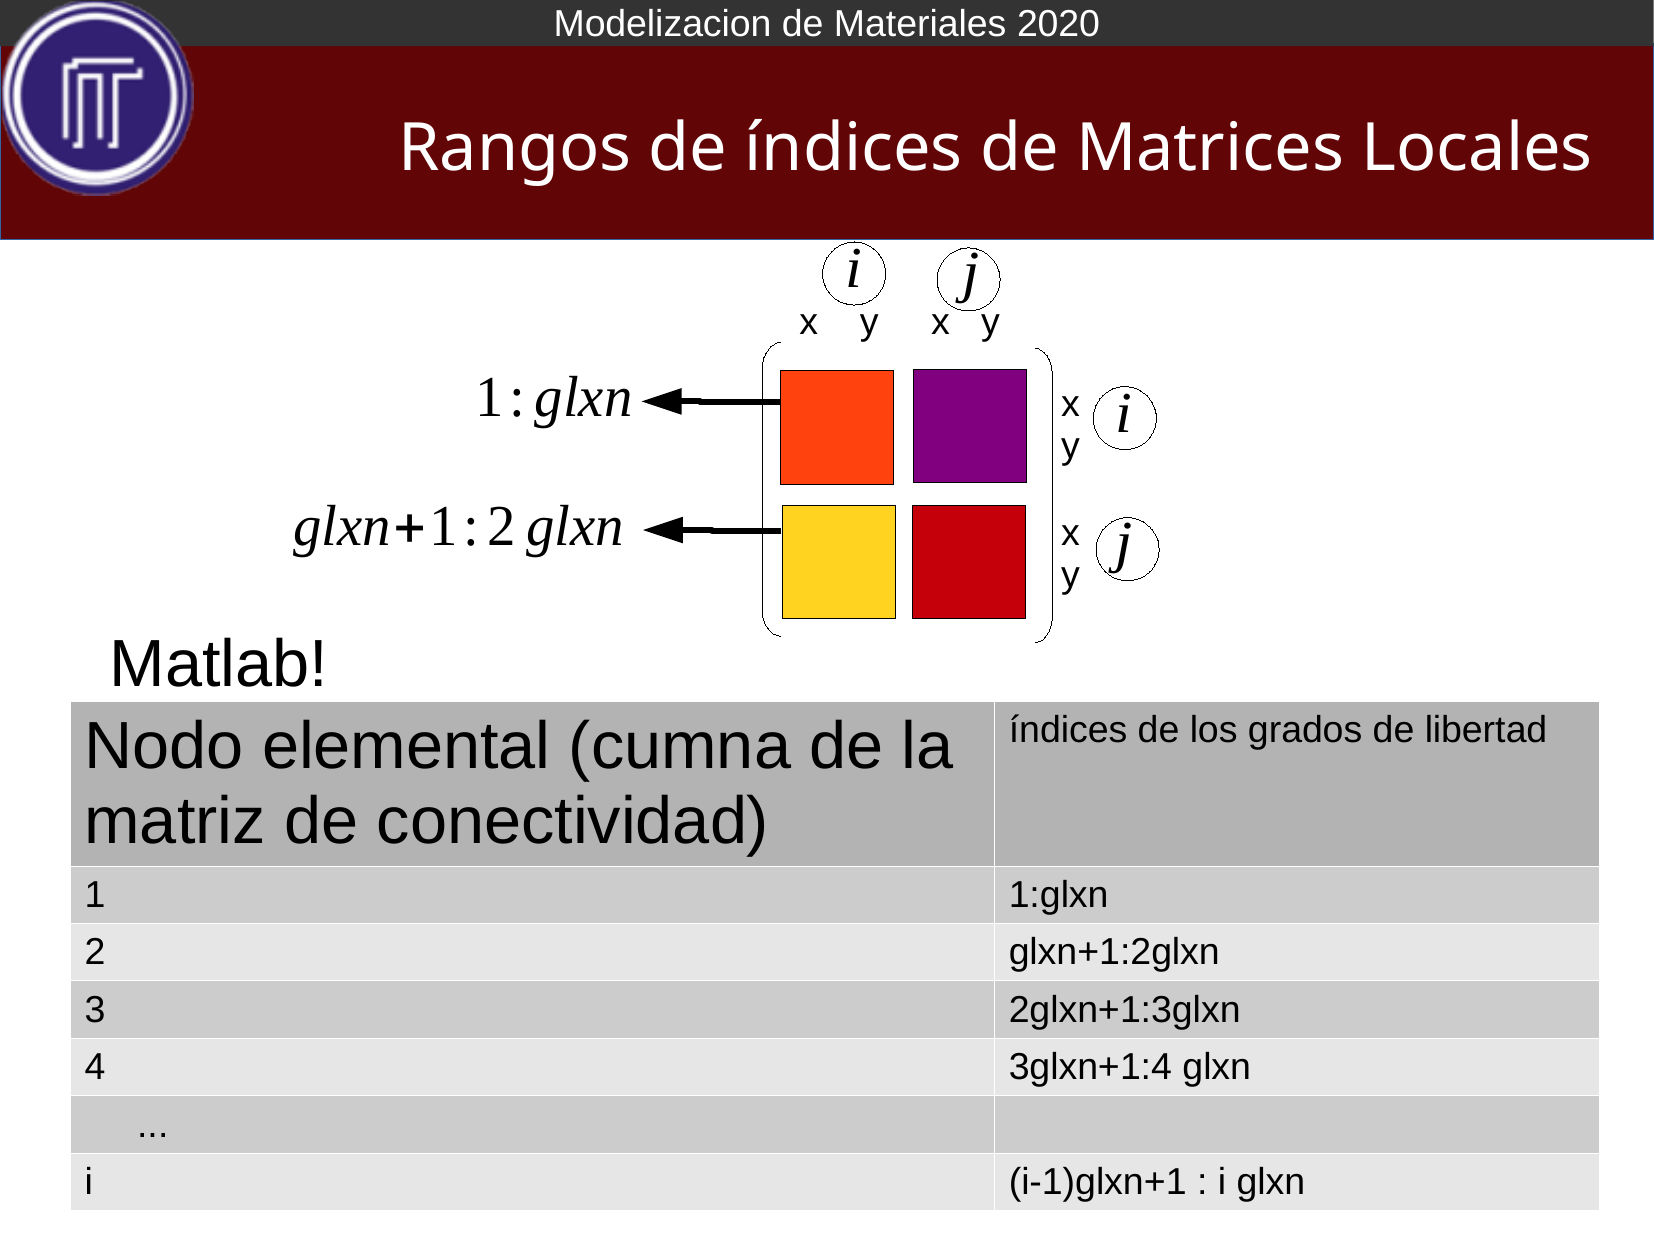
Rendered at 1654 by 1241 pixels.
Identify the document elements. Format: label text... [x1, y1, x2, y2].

table_cell glxn+1:2glxn [995, 924, 1599, 980]
table_cell 4 [71, 1039, 994, 1095]
text_box Matlab! [95, 618, 343, 708]
table_cell [995, 1096, 1599, 1153]
chart [1099, 509, 1141, 575]
table_cell 2 [71, 924, 994, 980]
text_box x y [1035, 375, 1110, 475]
title Rangos de índices de Matrices Locales [41, 70, 1654, 218]
table_cell 1 [71, 867, 994, 923]
chart [1109, 381, 1140, 446]
picture [0, 0, 194, 196]
table_header Nodo elemental (cumna de la matriz de conectividad) [71, 702, 994, 866]
chart [838, 236, 869, 301]
table_cell 1:glxn [995, 867, 1599, 923]
text_box x y [905, 293, 1042, 351]
chart [469, 365, 640, 430]
text_box [912, 505, 1026, 619]
table_header índices de los grados de libertad [995, 702, 1599, 866]
table_cell ... [71, 1096, 994, 1153]
table_cell 3glxn+1:4 glxn [995, 1039, 1599, 1095]
chart [946, 240, 988, 305]
text_box [782, 505, 896, 619]
text_box x y [774, 293, 905, 351]
text_box x y [1035, 504, 1110, 603]
table_cell 3 [71, 981, 994, 1038]
text_box [780, 370, 894, 485]
table_cell 2glxn+1:3glxn [995, 981, 1599, 1038]
chart [282, 493, 631, 559]
text_box [913, 369, 1027, 483]
table_cell i [71, 1154, 994, 1210]
table_cell (i-1)glxn+1 : i glxn [995, 1154, 1599, 1210]
